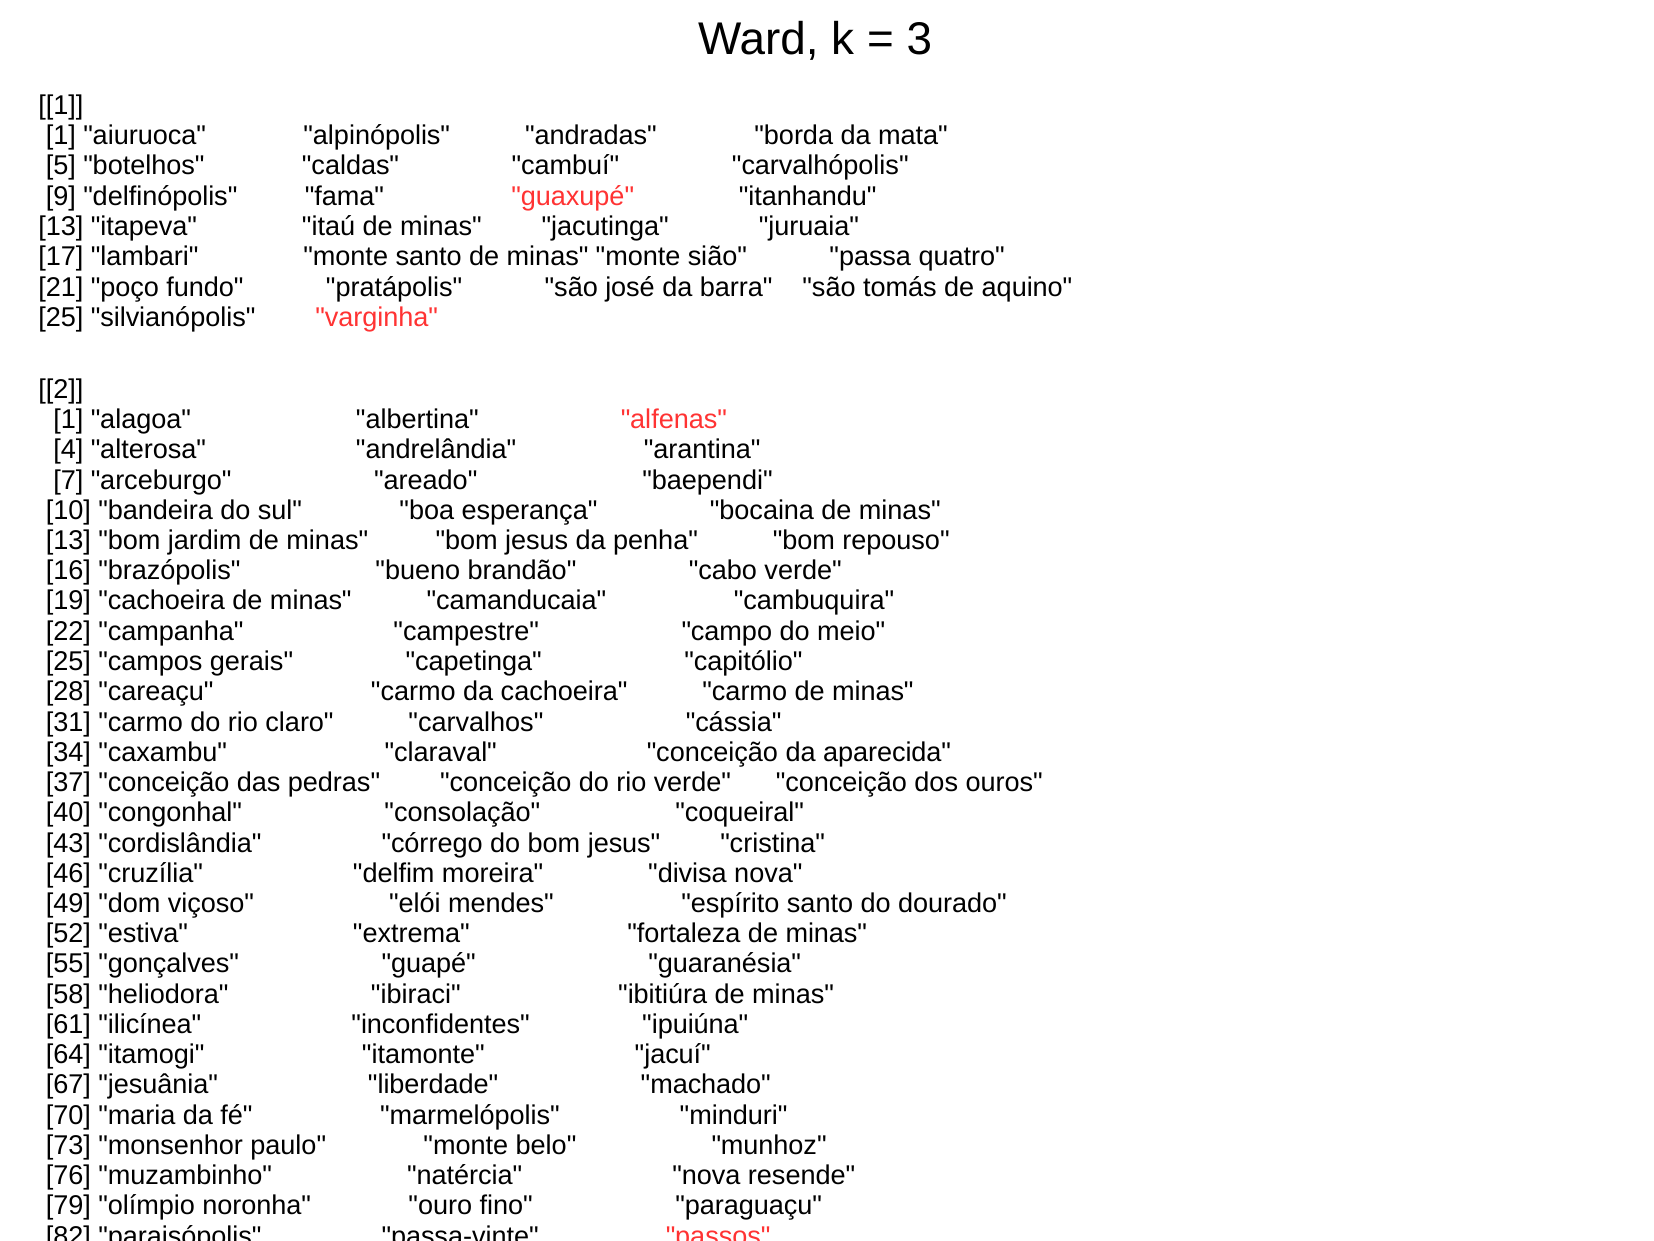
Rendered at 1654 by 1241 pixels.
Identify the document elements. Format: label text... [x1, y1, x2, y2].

text_box [[1]] [1] "aiuruoca" "alpinópolis" "andradas" "borda da mata" [5] "botelhos" "caldas" "cambuí" "carvalhópolis" [9] "delfinópolis" "fama" "guaxupé" "itanhandu" [13] "itapeva" "itaú de minas" "jacutinga" "juruaia" [17] "lambari" "monte santo de minas" "monte sião" "passa quatro" [21] "poço fundo" "pratápolis" "são josé da barra" "são tomás de aquino" [25] "silvianópolis" "varginha" [[2]] [1] "alagoa" "albertina" "alfenas" [4] "alterosa" "andrelândia" "arantina" [7] "arceburgo" "areado" "baependi" [10] "bandeira do sul" "boa esperança" "bocaina de minas" [13] "bom jardim de minas" "bom jesus da penha" "bom repouso" [16] "brazópolis" "bueno brandão" "cabo verde" [19] "cachoeira de minas" "camanducaia" "cambuquira" [22] "campanha" "campestre" "campo do meio" [25] "campos gerais" "capetinga" "capitólio" [28] "careaçu" "carmo da cachoeira" "carmo de minas" [31] "carmo do rio claro" "carvalhos" "cássia" [34] "caxambu" "claraval" "conceição da aparecida" [37] "conceição das pedras" "conceição do rio verde" "conceição dos ouros" [40] "congonhal" "consolação" "coqueiral" [43] "cordislândia" "córrego do bom jesus" "cristina" [46] "cruzília" "delfim moreira" "divisa nova" [49] "dom viçoso" "elói mendes" "espírito santo do dourado" [52] "estiva" "extrema" "fortaleza de minas" [55] "gonçalves" "guapé" "guaranésia" [58] "heliodora" "ibiraci" "ibitiúra de minas" [61] "ilicínea" "inconfidentes" "ipuiúna" [64] "itamogi" "itamonte" "jacuí" [67] "jesuânia" "liberdade" "machado" [70] "maria da fé" "marmelópolis" "minduri" [73] "monsenhor paulo" "monte belo" "munhoz" [76] "muzambinho" "natércia" "nova resende" [79] "olímpio noronha" "ouro fino" "paraguaçu" [82] "paraisópolis" "passa-vinte" "passos" [85] "pedralva" "piranguçu" "piranguinho" [88] "poços de caldas" "pouso alegre" "pouso alto" [91] "santana da vargem" "santa rita de caldas" "santa rita do sapucaí" [94] "são bento abade" "são gonçalo do sapucaí" "são joão batista do glória" [97] "são joão da mata" "são josé do alegre" "são pedro da união" [100] "são sebastião da bela vista" "são sebastião do paraíso" "são sebastião do rio verde" [103] "são thomé das letras" "são vicente de minas" "sapucaí-mirim" [106] "senador amaral" "senador josé bento" "seritinga" [109] "serrania" "serranos" "soledade de minas" [112] "tocos do moji" "toledo" "três corações" [115] "três pontas" "turvolândia" "virgínia" [118] "wenceslau braz" [[3]] [1] "itajubá" "são lourenço" [23, 82, 1654, 1241]
title Ward, k = 3 [70, 0, 1560, 82]
